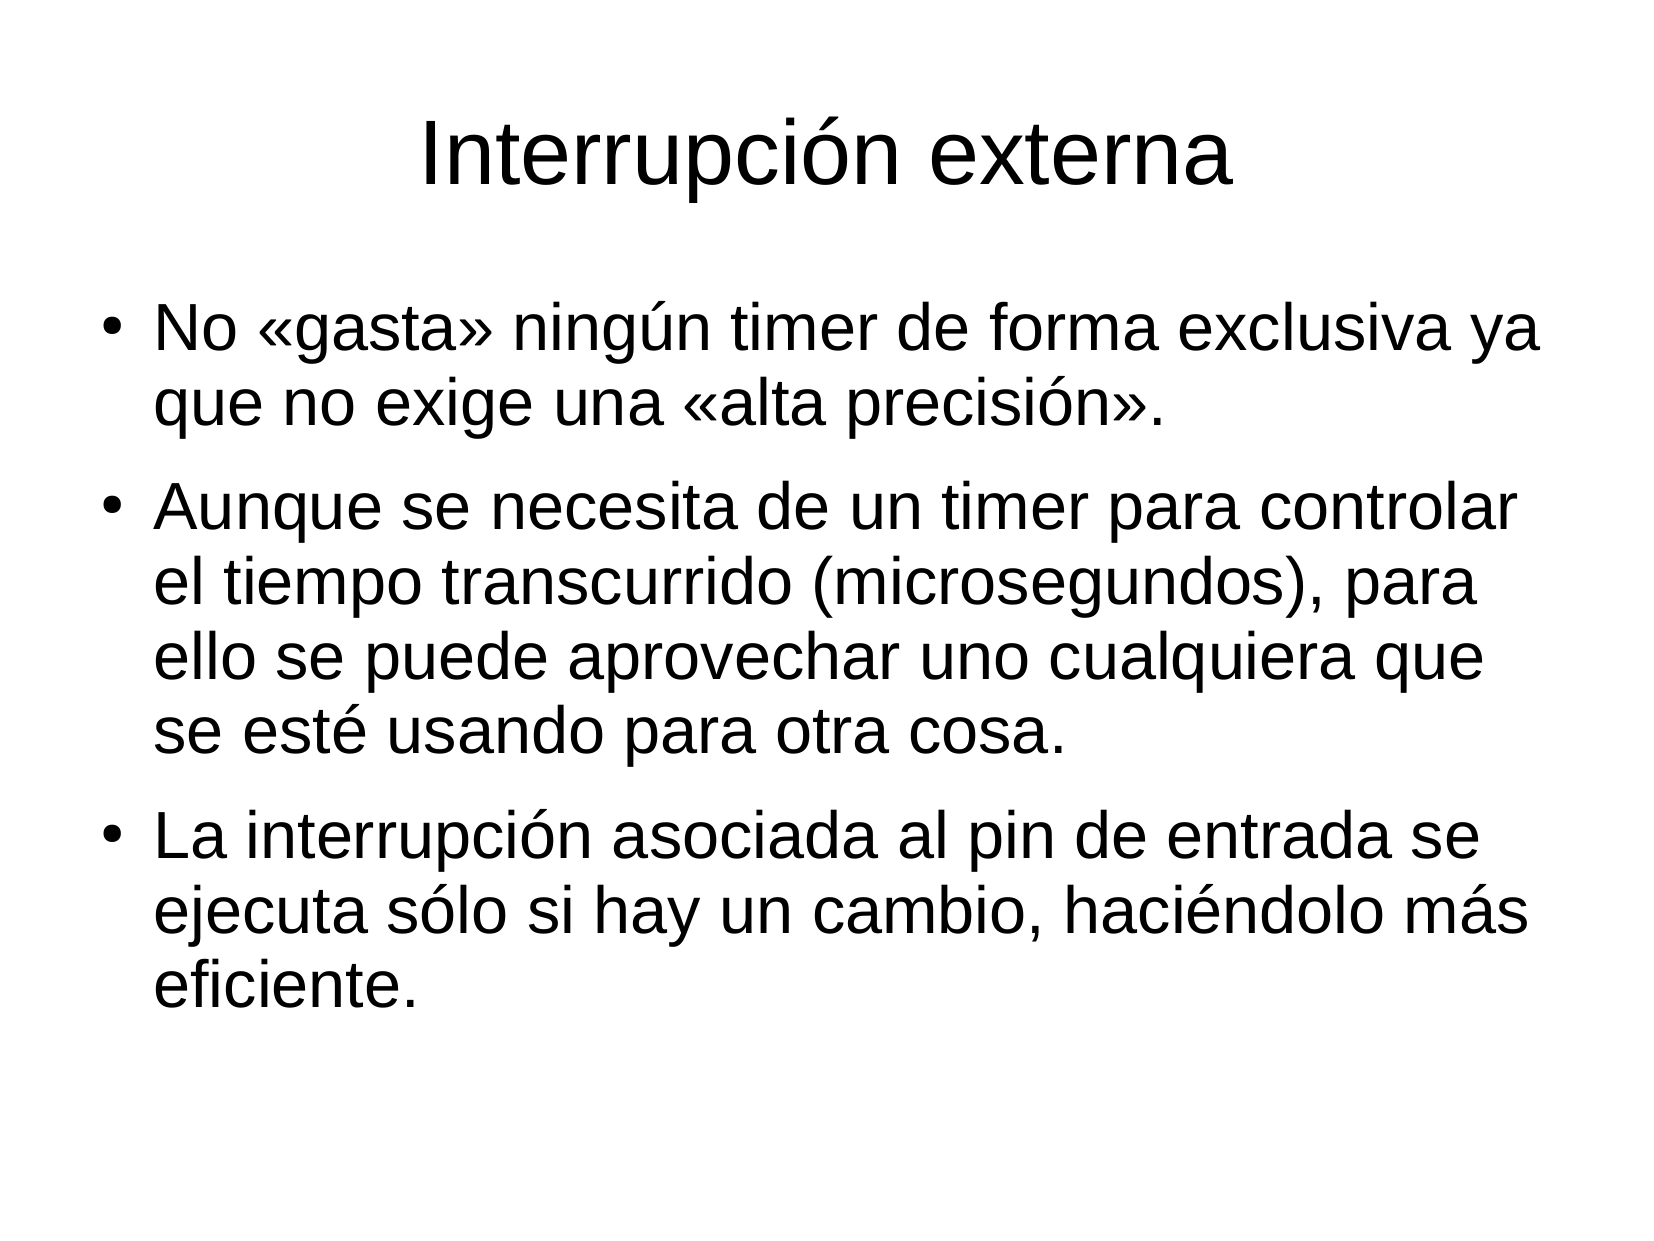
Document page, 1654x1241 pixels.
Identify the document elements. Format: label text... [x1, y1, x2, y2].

title Interrupción externa [82, 56, 1571, 250]
list No «gasta» ningún timer de forma exclusiva ya que no exige una «alta precisión». Aunque se necesita de un timer para controlar el tiempo transcurrido (microsegundos), para ello se puede aprovechar uno cualquiera que se esté usando para otra cosa. La interrupción asociada al pin de entrada se ejecuta sólo si hay un cambio, haciéndolo más eficiente. [82, 290, 1571, 1094]
